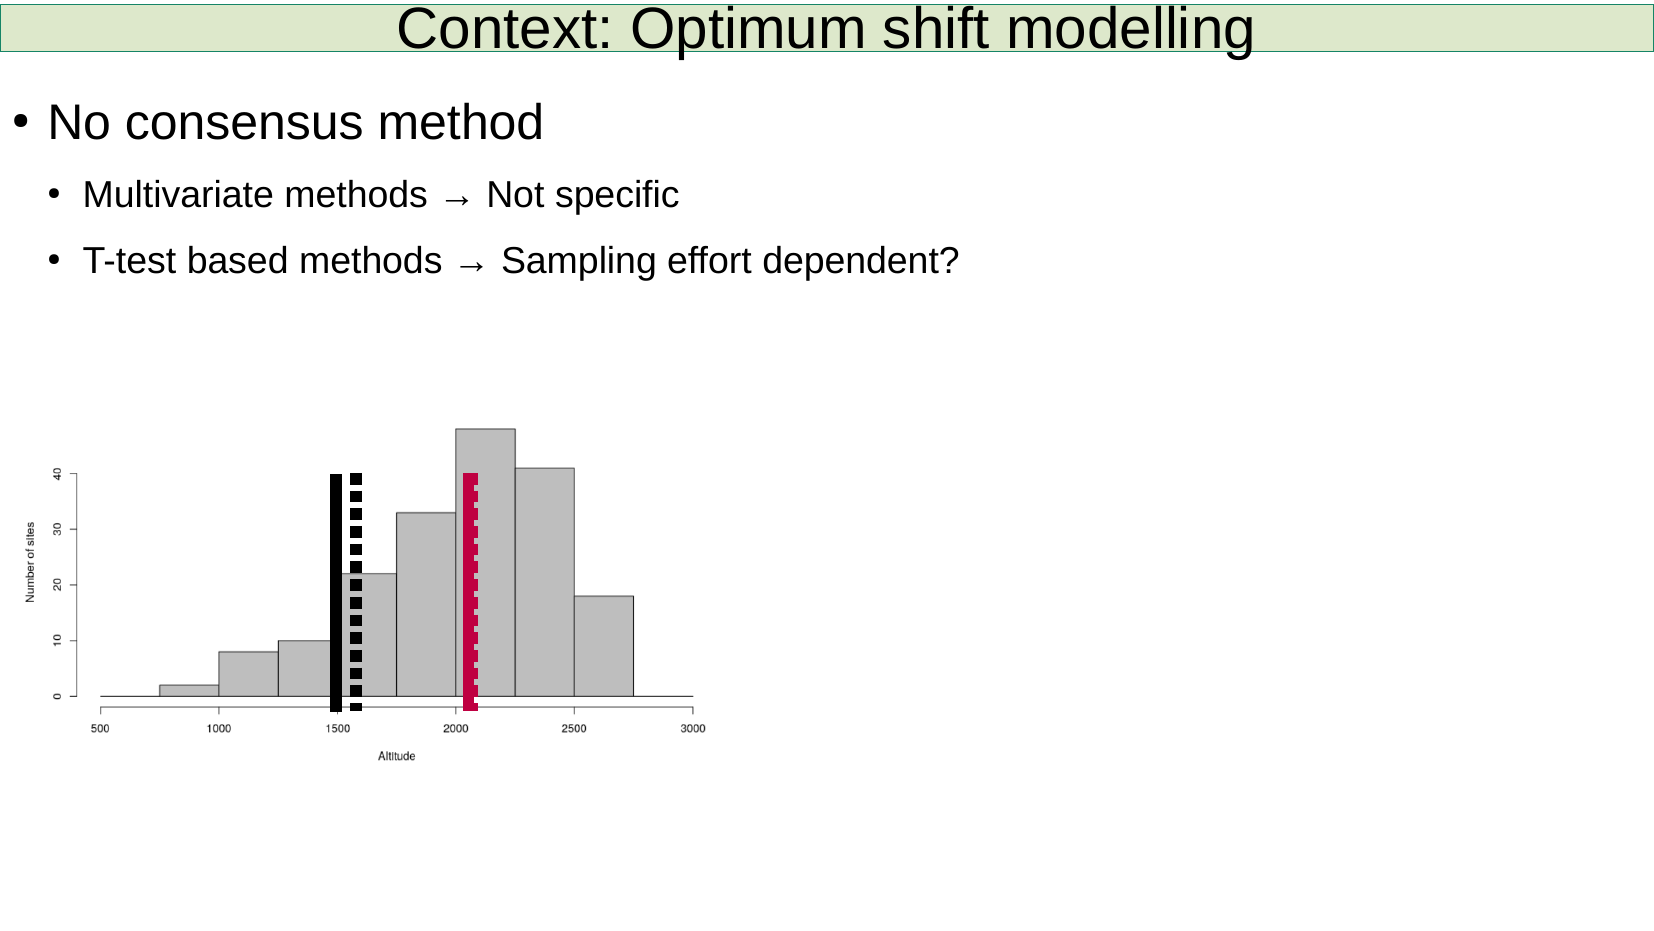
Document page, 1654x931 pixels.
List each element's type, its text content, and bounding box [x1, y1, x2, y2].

picture [23, 425, 712, 768]
list No consensus method Multivariate methods → Not specific T-test based methods → Sampling effort dependent? [11, 94, 1642, 426]
text_box Context: Optimum shift modelling [0, 4, 1654, 52]
